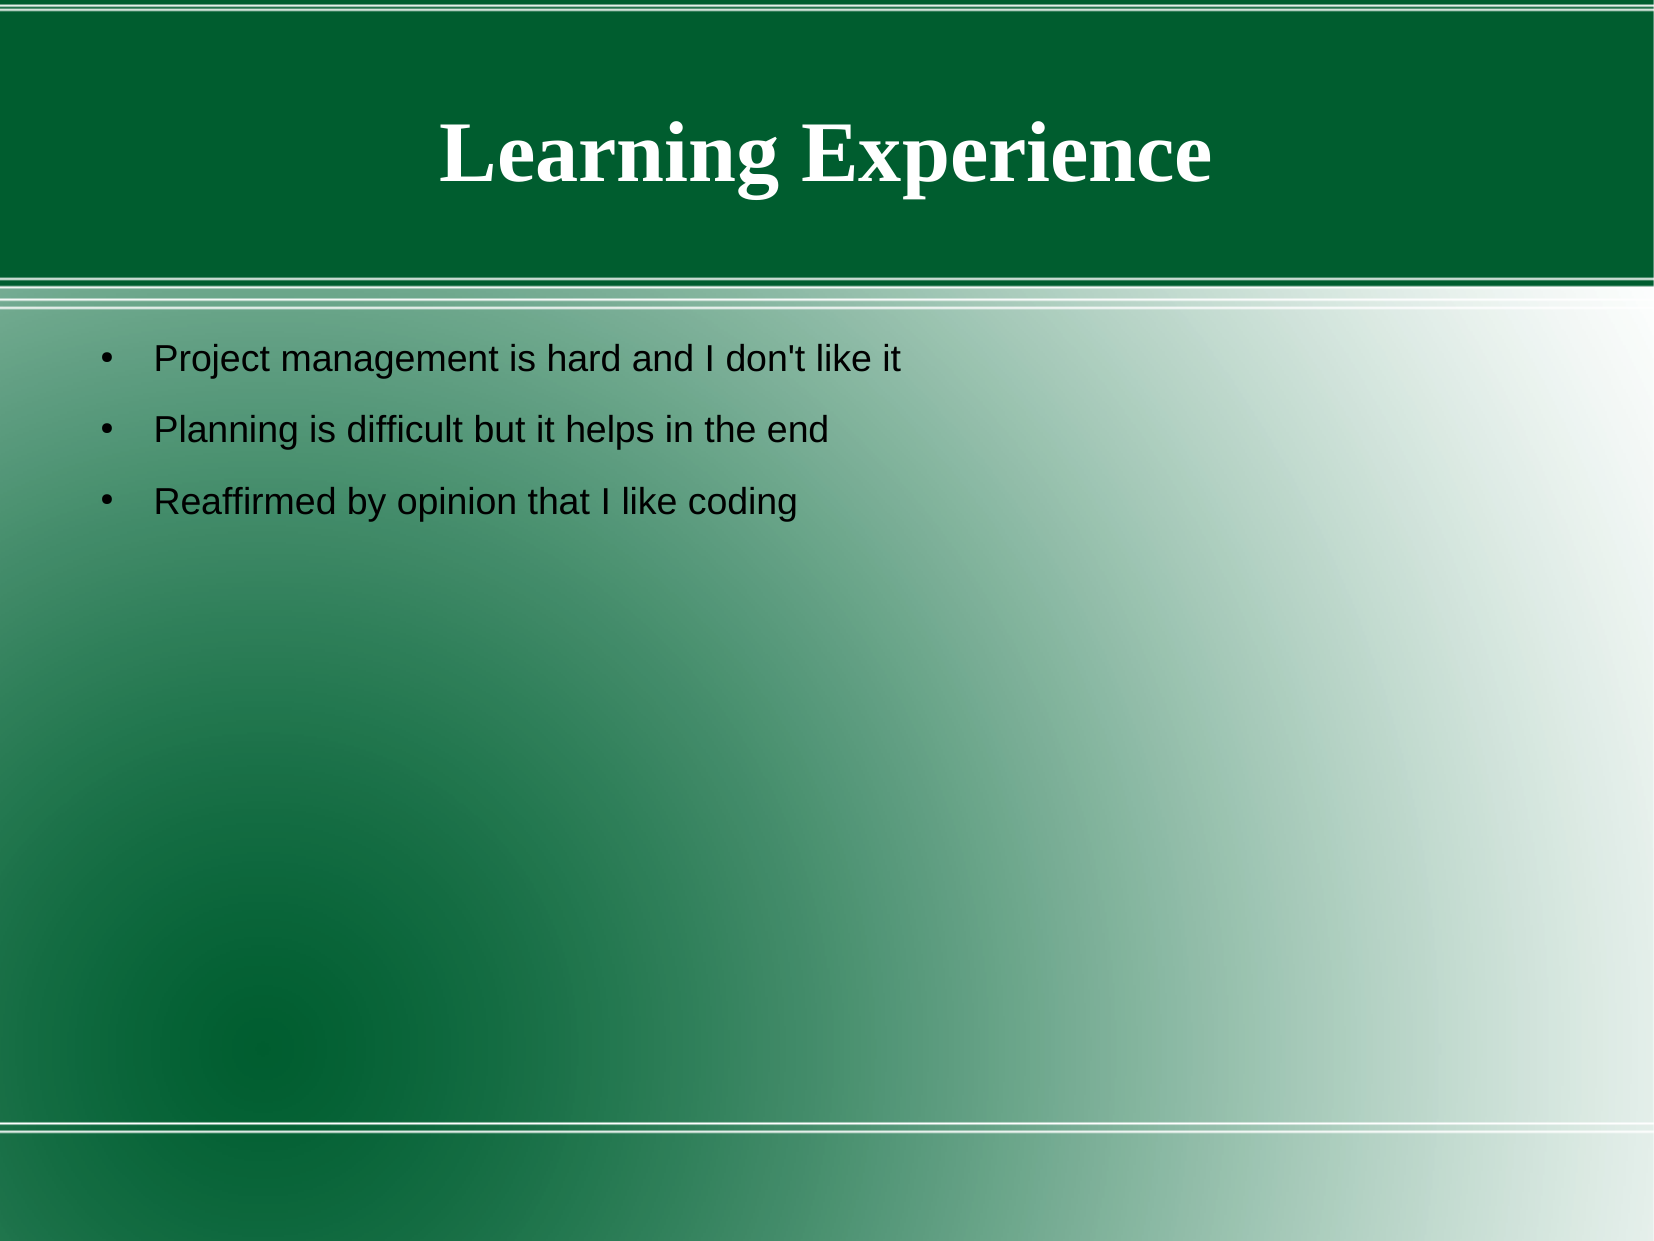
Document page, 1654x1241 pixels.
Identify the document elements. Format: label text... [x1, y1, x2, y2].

list Project management is hard and I don't like it Planning is difficult but it helps in the end Reaffirmed by opinion that I like coding [82, 337, 1571, 1052]
title Learning Experience [82, 49, 1571, 257]
picture [0, 0, 1654, 1241]
